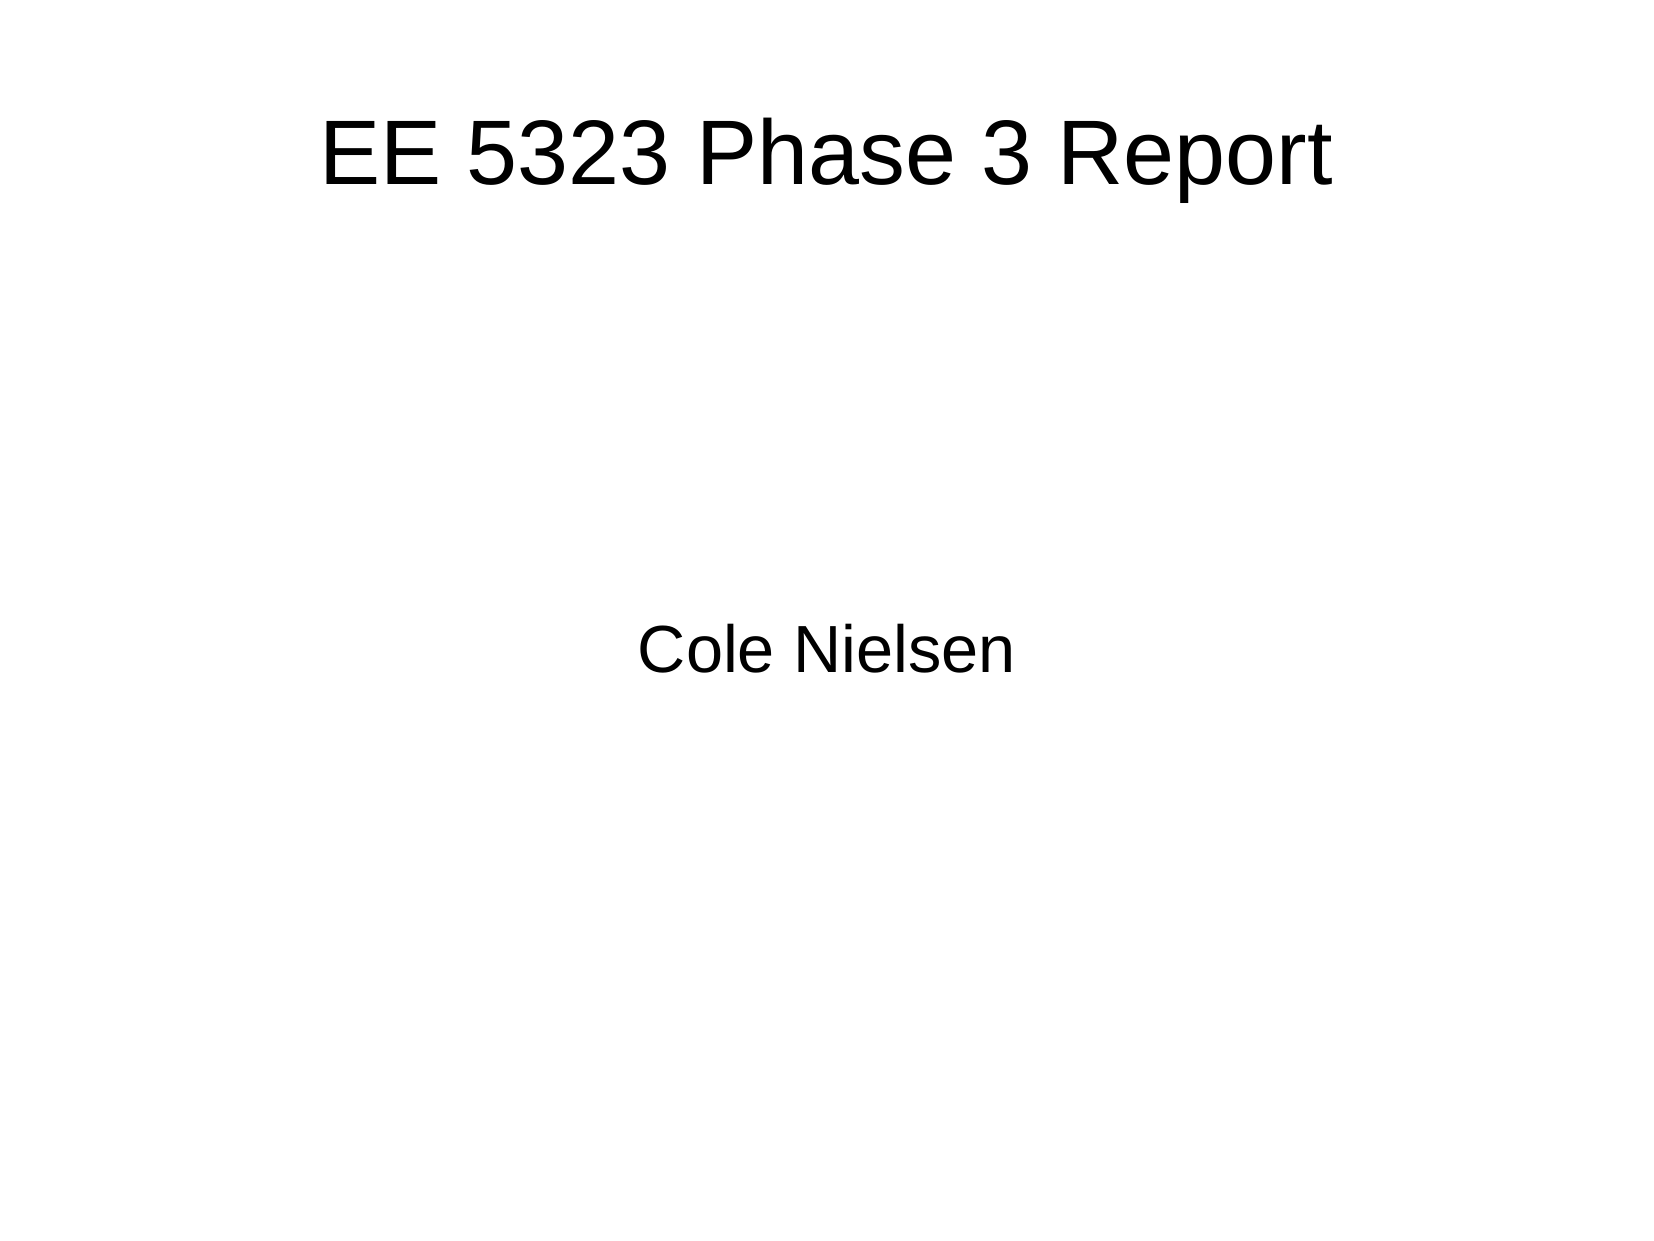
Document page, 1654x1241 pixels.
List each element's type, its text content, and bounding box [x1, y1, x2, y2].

title EE 5323 Phase 3 Report [82, 49, 1571, 257]
subtitle Cole Nielsen [82, 290, 1571, 1010]
